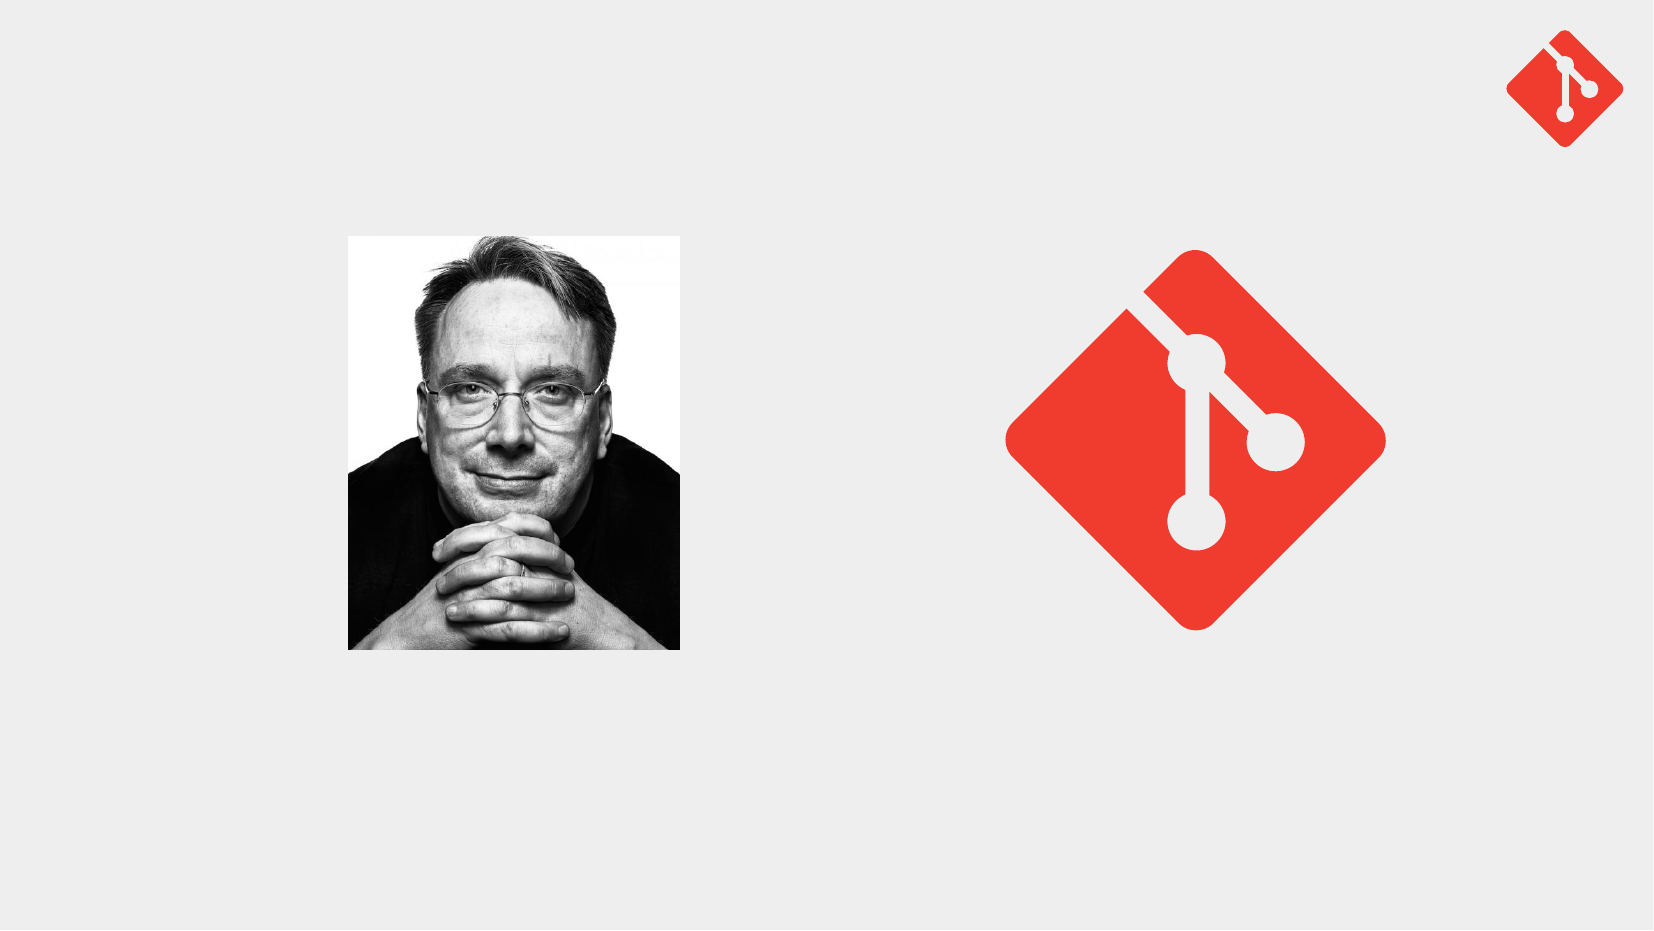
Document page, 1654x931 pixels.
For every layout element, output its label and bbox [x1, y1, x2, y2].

picture [348, 236, 680, 650]
picture [1505, 29, 1625, 148]
picture [1003, 248, 1388, 632]
